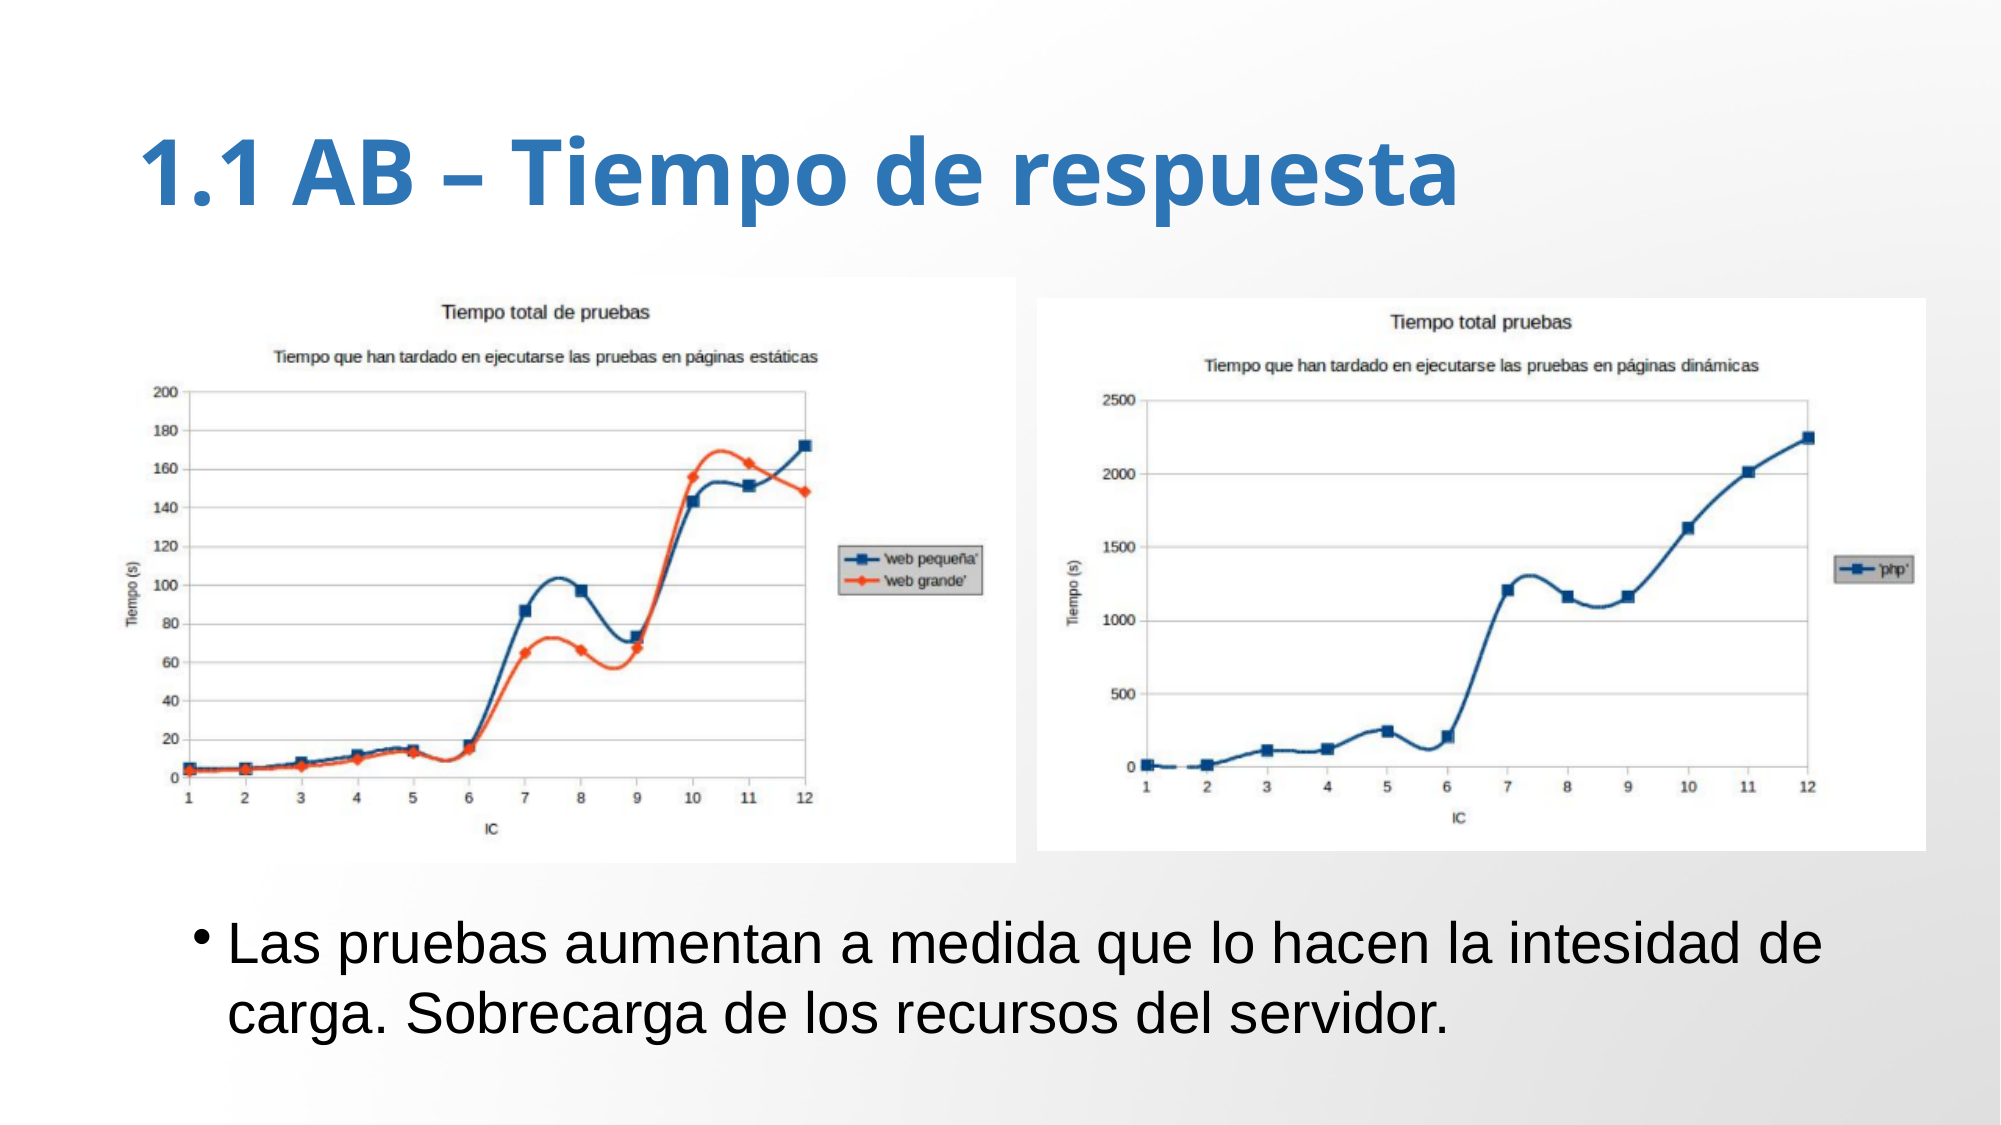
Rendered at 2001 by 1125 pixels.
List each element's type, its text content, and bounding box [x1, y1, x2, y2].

picture [0, 0, 2001, 1125]
text_box Las pruebas aumentan a medida que lo hacen la intesidad de carga. Sobrecarga de los recursos del servidor. [141, 897, 1914, 1043]
text_box 1.1 AB – Tiempo de respuesta [137, 59, 1863, 278]
